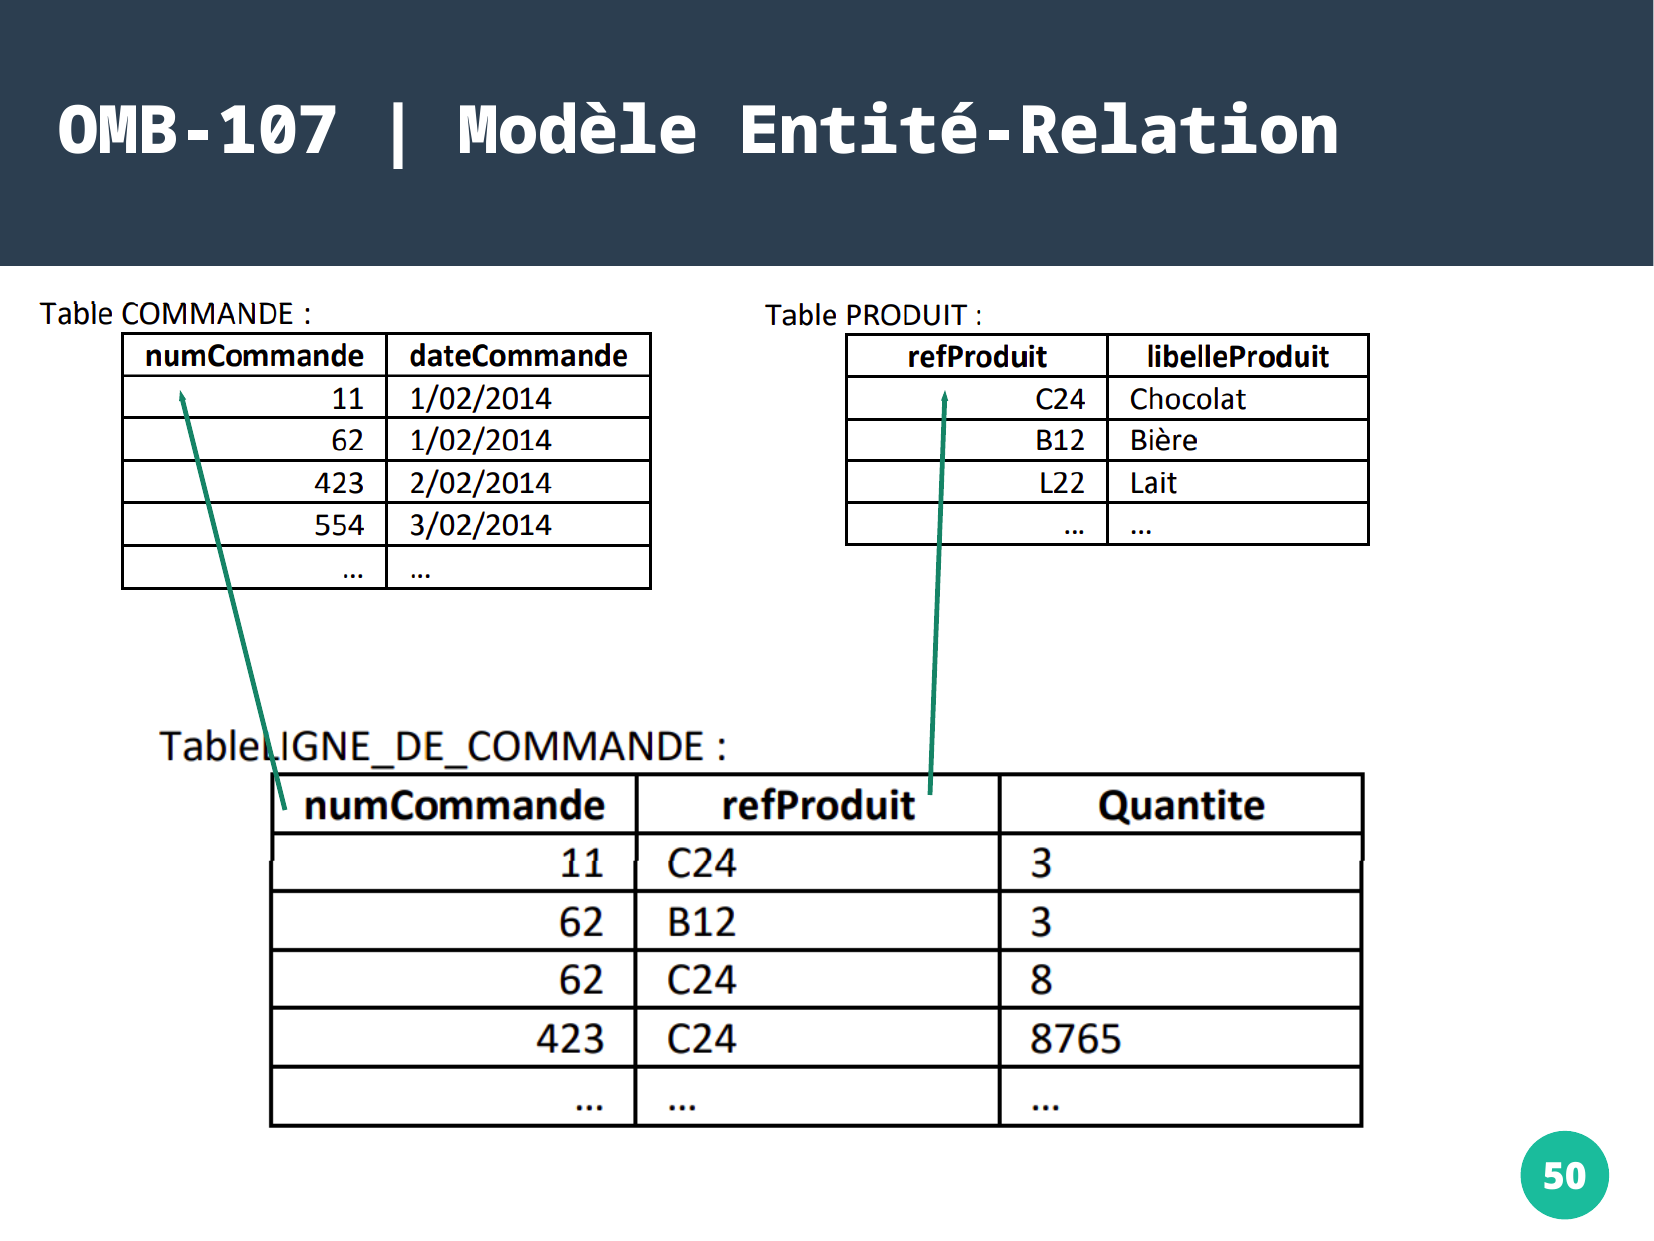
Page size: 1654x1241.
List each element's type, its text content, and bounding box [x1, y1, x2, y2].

picture [30, 299, 659, 601]
picture [150, 704, 1381, 1132]
title OMB-107 | Modèle Entité-Relation [58, 49, 1595, 207]
picture [758, 294, 1374, 549]
